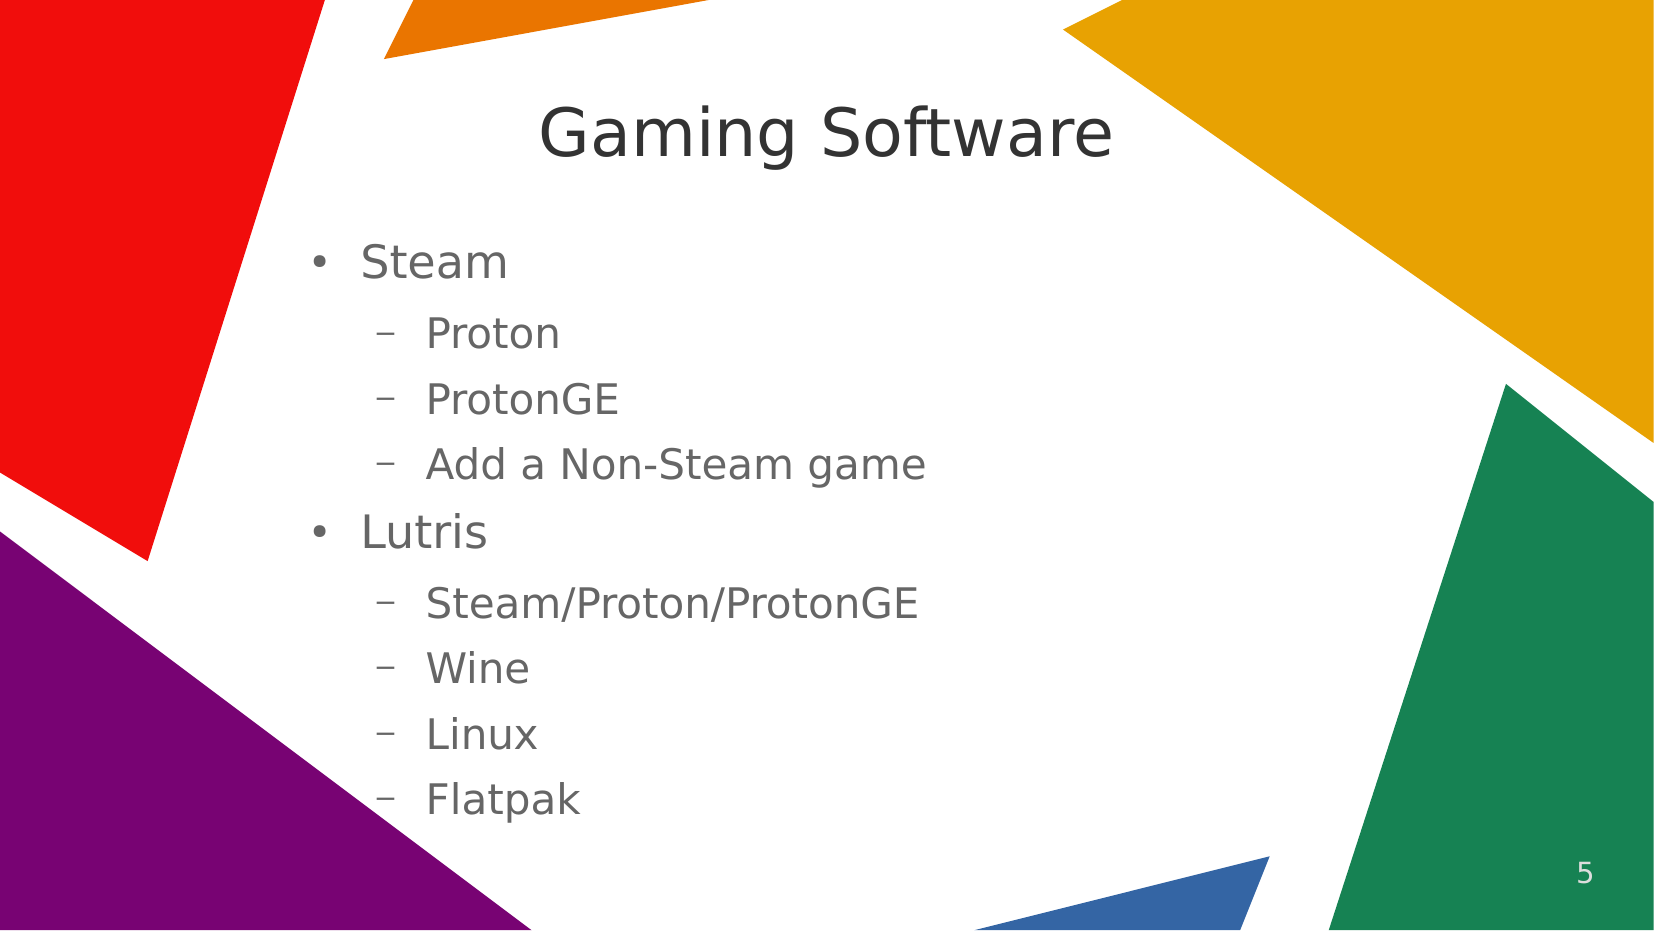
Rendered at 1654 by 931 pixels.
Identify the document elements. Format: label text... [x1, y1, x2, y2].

title Gaming Software [295, 59, 1359, 207]
list Steam Proton ProtonGE Add a Non-Steam game Lutris Steam/Proton/ProtonGE Wine Linux Flatpak [295, 236, 1359, 827]
